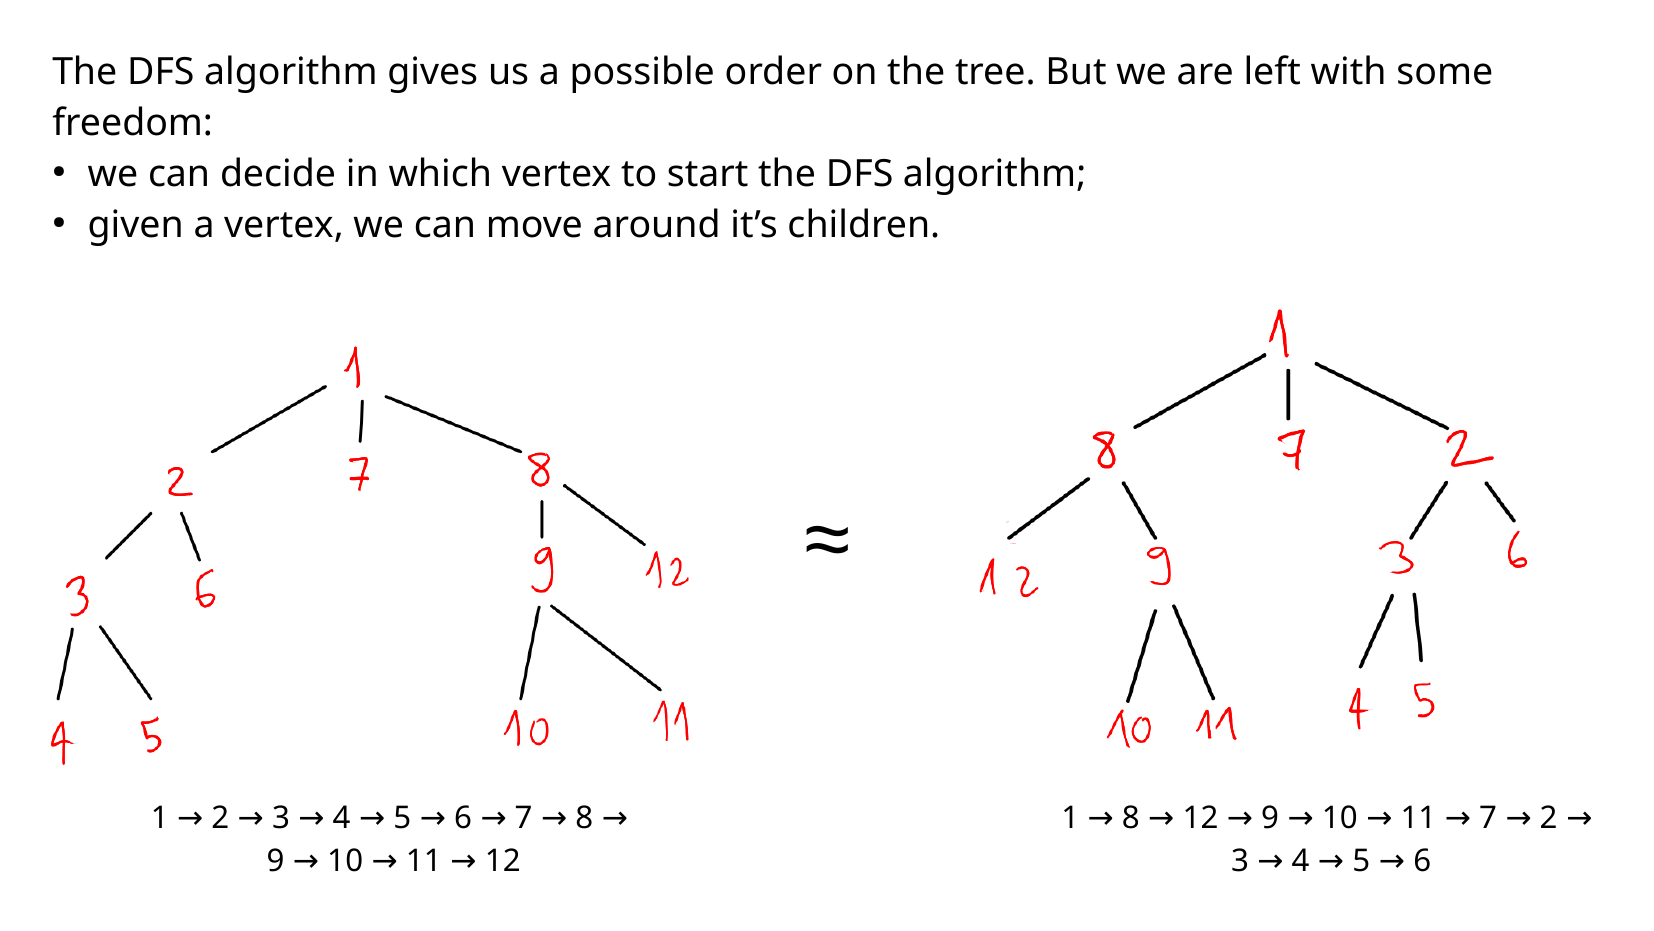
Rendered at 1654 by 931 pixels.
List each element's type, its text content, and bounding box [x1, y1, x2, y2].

text_box The DFS algorithm gives us a possible order on the tree. But we are left with some freedom: we can decide in which vertex to start the DFS algorithm; given a vertex, we can move around it’s children. [37, 37, 1613, 242]
picture [18, 337, 713, 787]
picture [960, 299, 1538, 787]
text_box 1 → 2 → 3 → 4 → 5 → 6 → 7 → 8 → 9 → 10 → 11 → 12 [0, 787, 826, 885]
text_box 1 → 8 → 12 → 9 → 10 → 11 → 7 → 2 → 3 → 4 → 5 → 6 [900, 787, 1654, 885]
text_box ≈ [787, 490, 863, 601]
